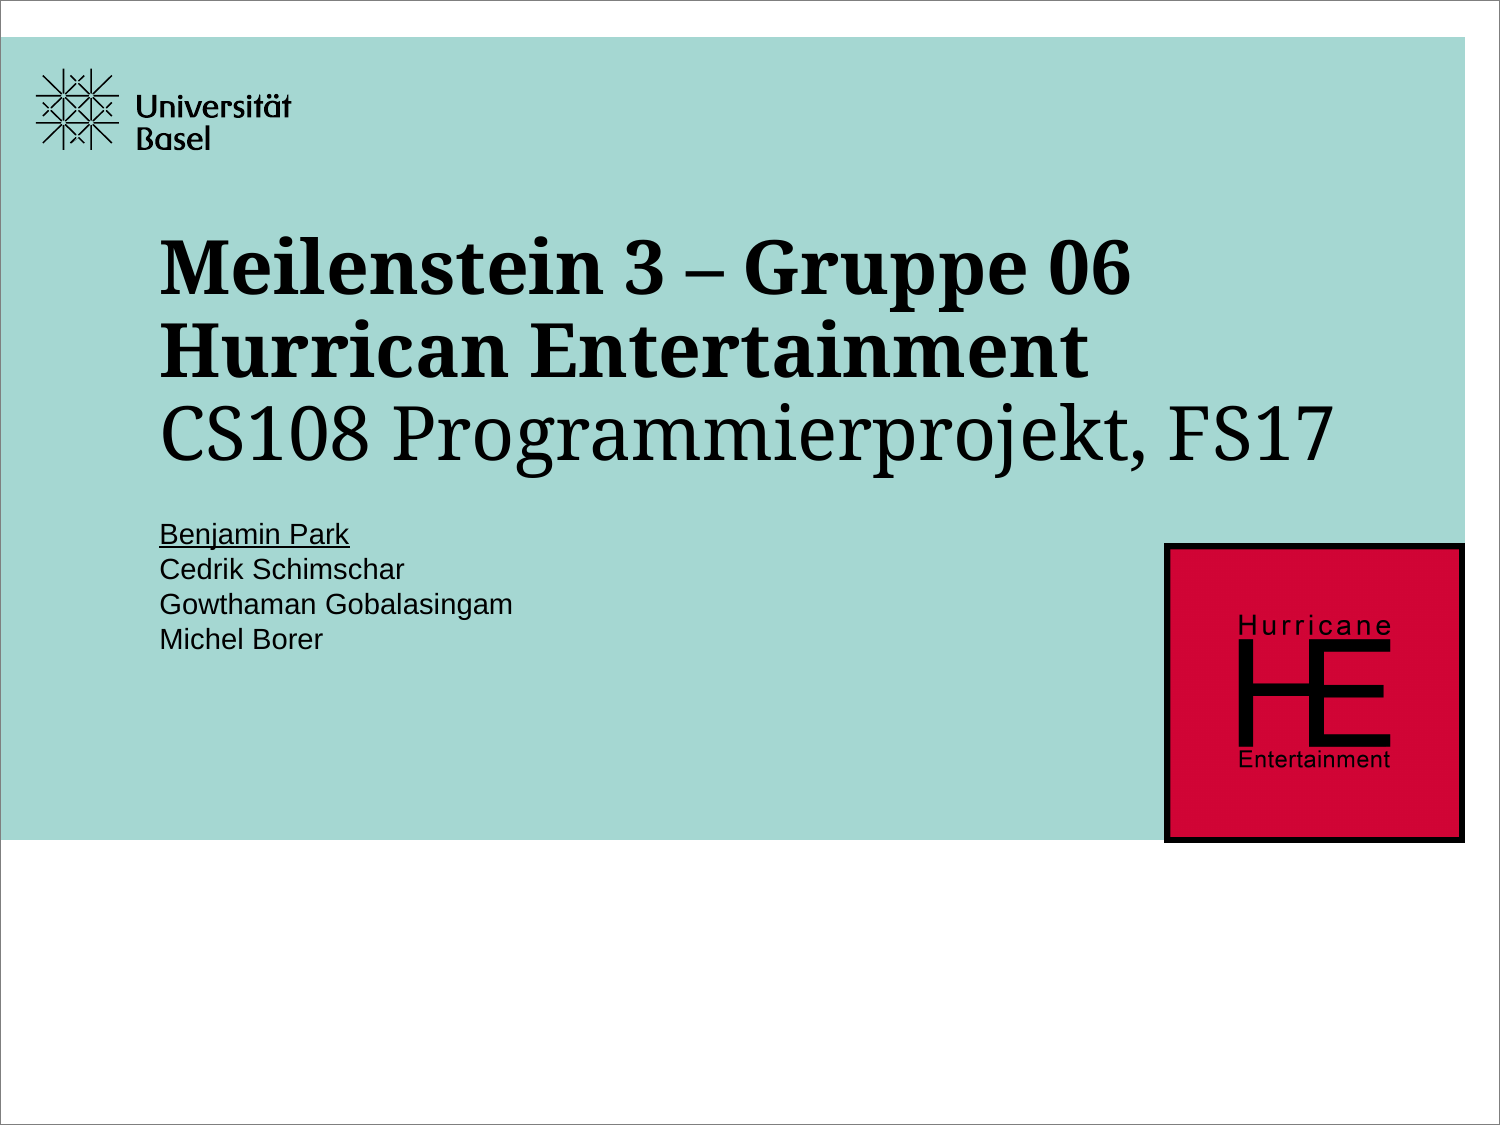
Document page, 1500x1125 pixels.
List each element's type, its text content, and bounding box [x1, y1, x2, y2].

title Meilenstein 3 – Gruppe 06 Hurrican Entertainment CS108 Programmierprojekt, FS17 [159, 225, 1435, 398]
picture [1164, 543, 1465, 844]
subtitle Benjamin Park Cedrik Schimschar Gowthaman Gobalasingam Michel Borer [159, 515, 1276, 705]
